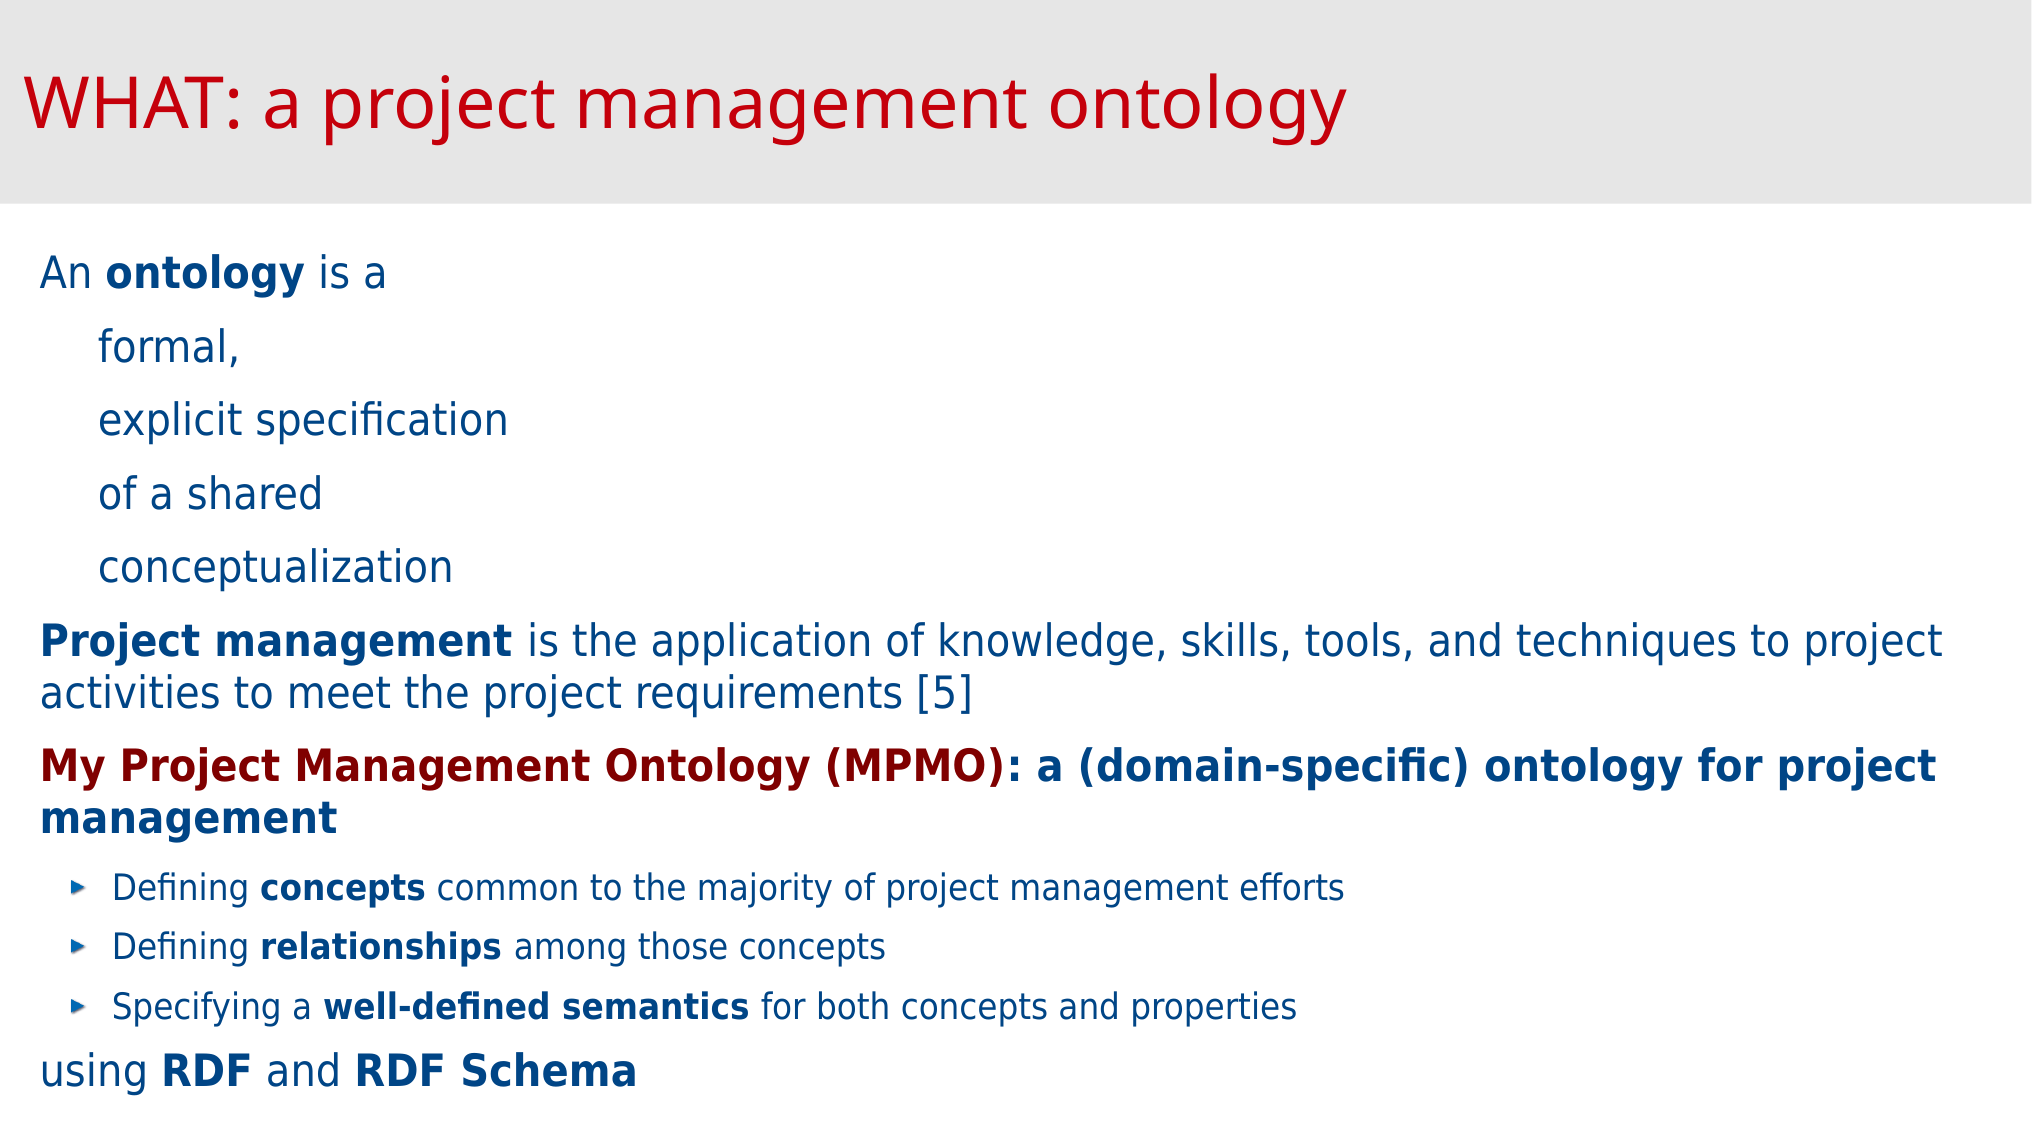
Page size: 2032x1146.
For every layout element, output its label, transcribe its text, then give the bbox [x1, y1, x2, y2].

title WHAT: a project management ontology [0, 0, 2032, 204]
list An ontology is a formal, explicit specification of a shared conceptualization Project management is the application of knowledge, skills, tools, and techniques to project activities to meet the project requirements [5] My Project Management Ontology (MPMO): a (domain-specific) ontology for project management Defining concepts common to the majority of project management efforts Defining relationships among those concepts Specifying a well-defined semantics for both concepts and properties using RDF and RDF Schema [0, 247, 2032, 1099]
